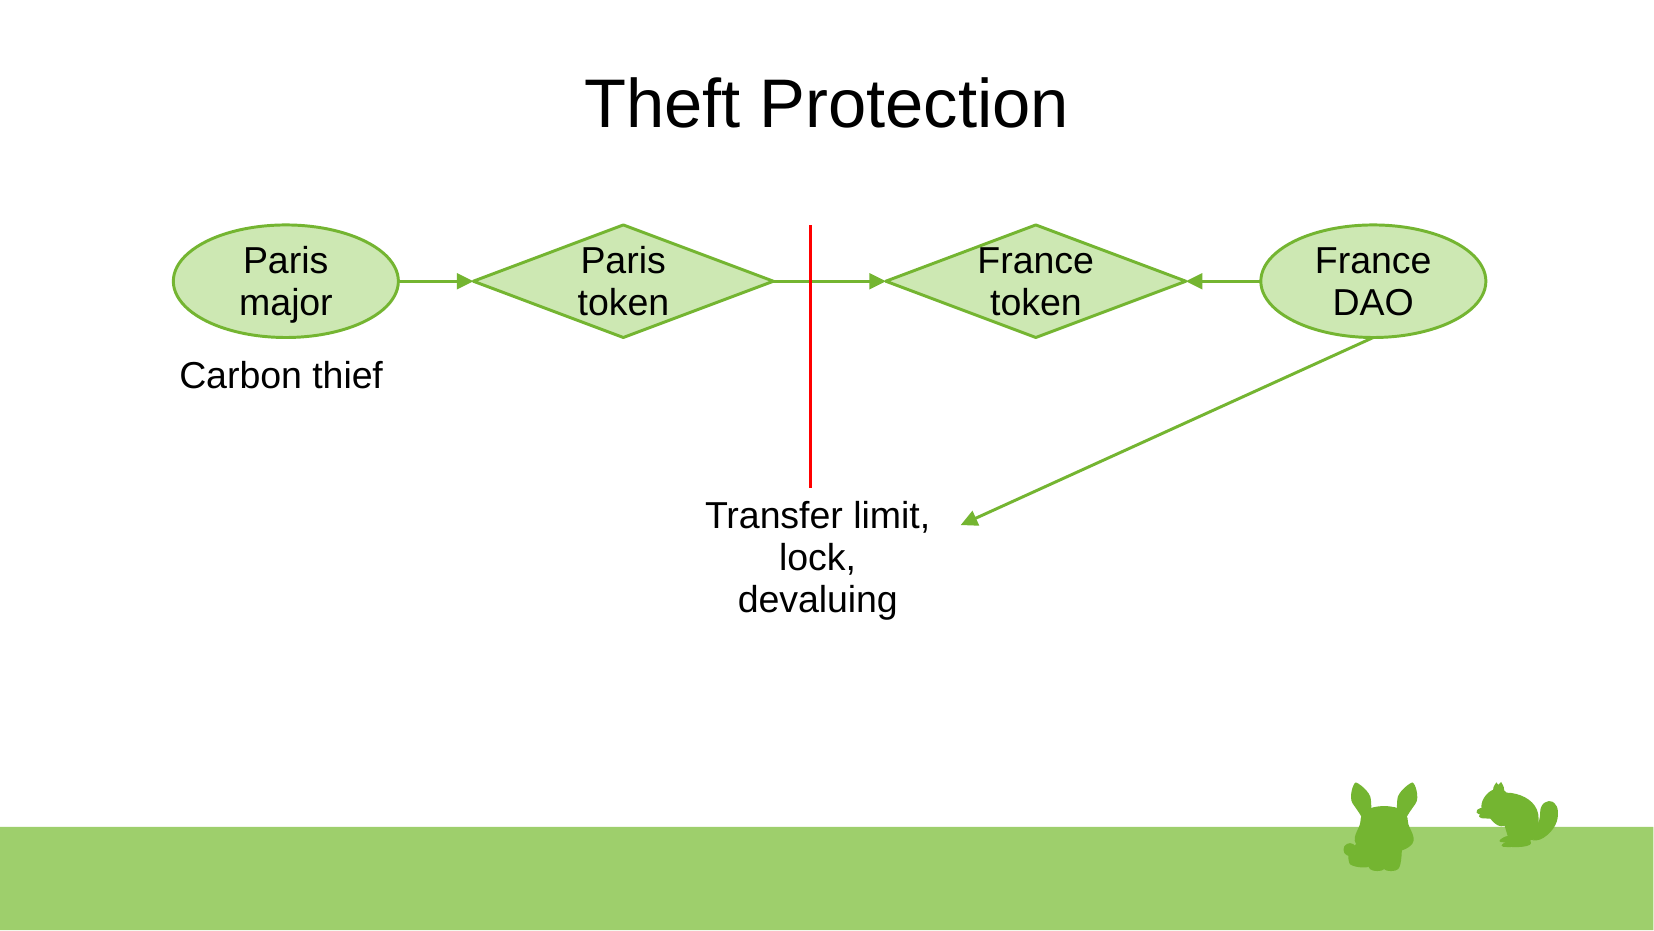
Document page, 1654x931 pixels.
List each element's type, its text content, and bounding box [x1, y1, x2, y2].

text_box France token [886, 224, 1186, 338]
title Theft Protection [88, 29, 1565, 178]
text_box France DAO [1260, 224, 1486, 338]
text_box Carbon thief [112, 337, 450, 413]
text_box Paris major [173, 224, 399, 337]
text_box Paris token [473, 224, 773, 338]
text_box Transfer limit, lock, devaluing [648, 501, 987, 614]
